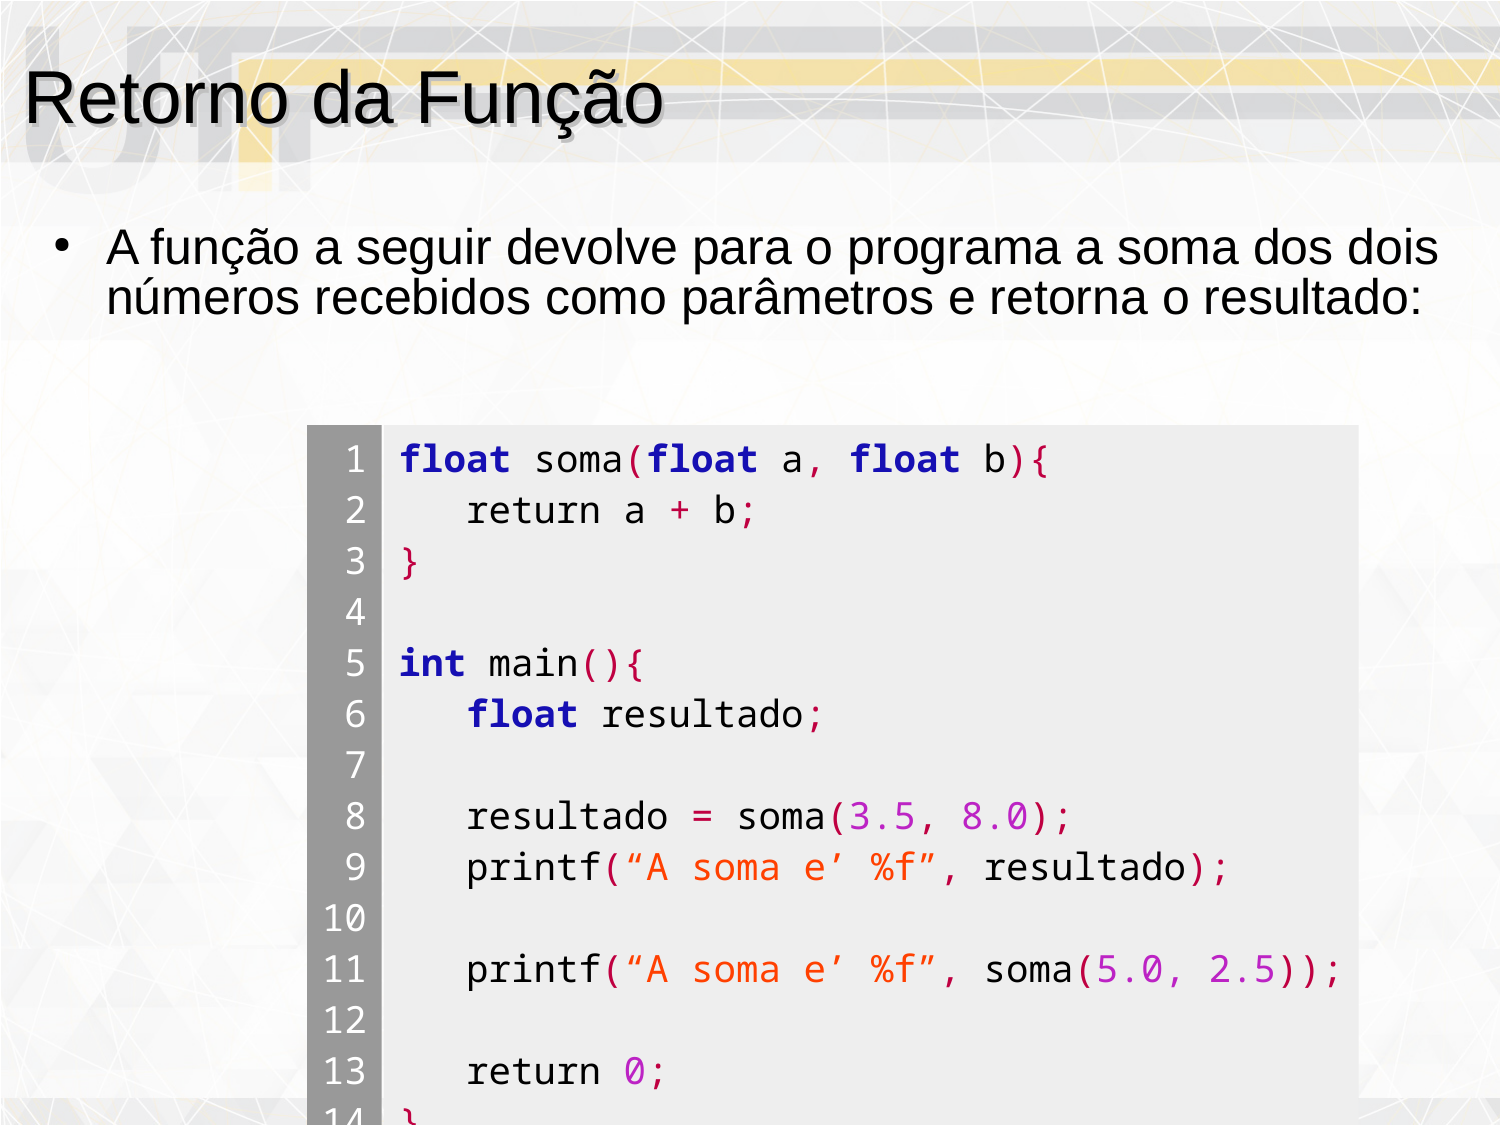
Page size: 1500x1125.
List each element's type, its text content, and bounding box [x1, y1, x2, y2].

list A função a seguir devolve para o programa a soma dos dois números recebidos como parâmetros e retorna o resultado: [35, 224, 1477, 1087]
text_box 1 2 3 4 5 6 7 8 9 10 11 12 13 14 [307, 425, 378, 966]
text_box float soma(float a, float b){ return a + b; } int main(){ float resultado; resultado = soma(3.5, 8.0); printf(“A soma e’ %f”, resultado); printf(“A soma e’ %f”, soma(5.0, 2.5)); return 0; } [383, 425, 1275, 966]
title Retorno da Função [23, 18, 1489, 178]
